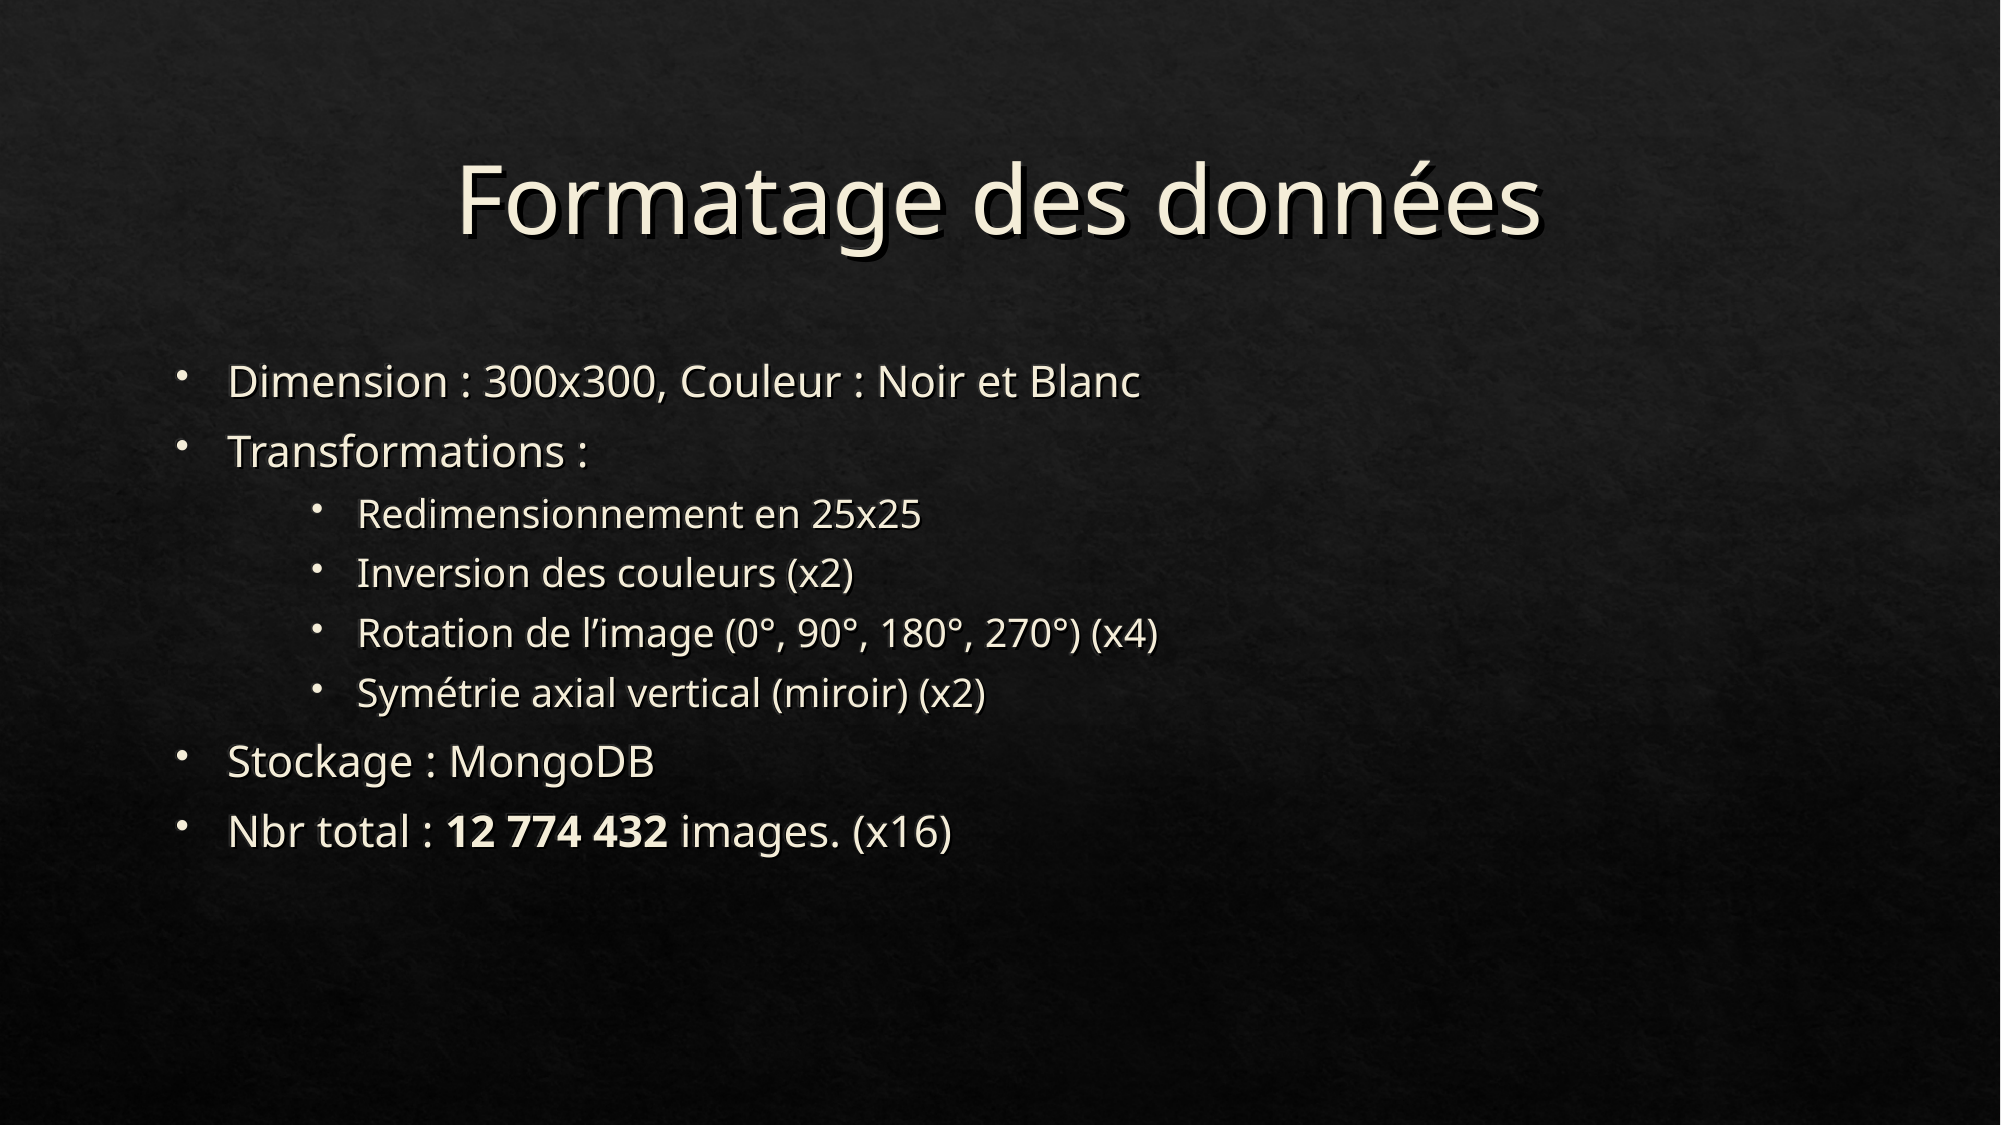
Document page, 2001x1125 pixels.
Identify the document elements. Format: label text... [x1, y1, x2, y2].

title Formatage des données [149, 99, 1849, 307]
list Dimension : 300x300, Couleur : Noir et Blanc Transformations : Redimensionnement en 25x25 Inversion des couleurs (x2) Rotation de l’image (0°, 90°, 180°, 270°) (x4) Symétrie axial vertical (miroir) (x2) Stockage : MongoDB Nbr total : 12 774 432 images. (x16) [149, 340, 1849, 951]
